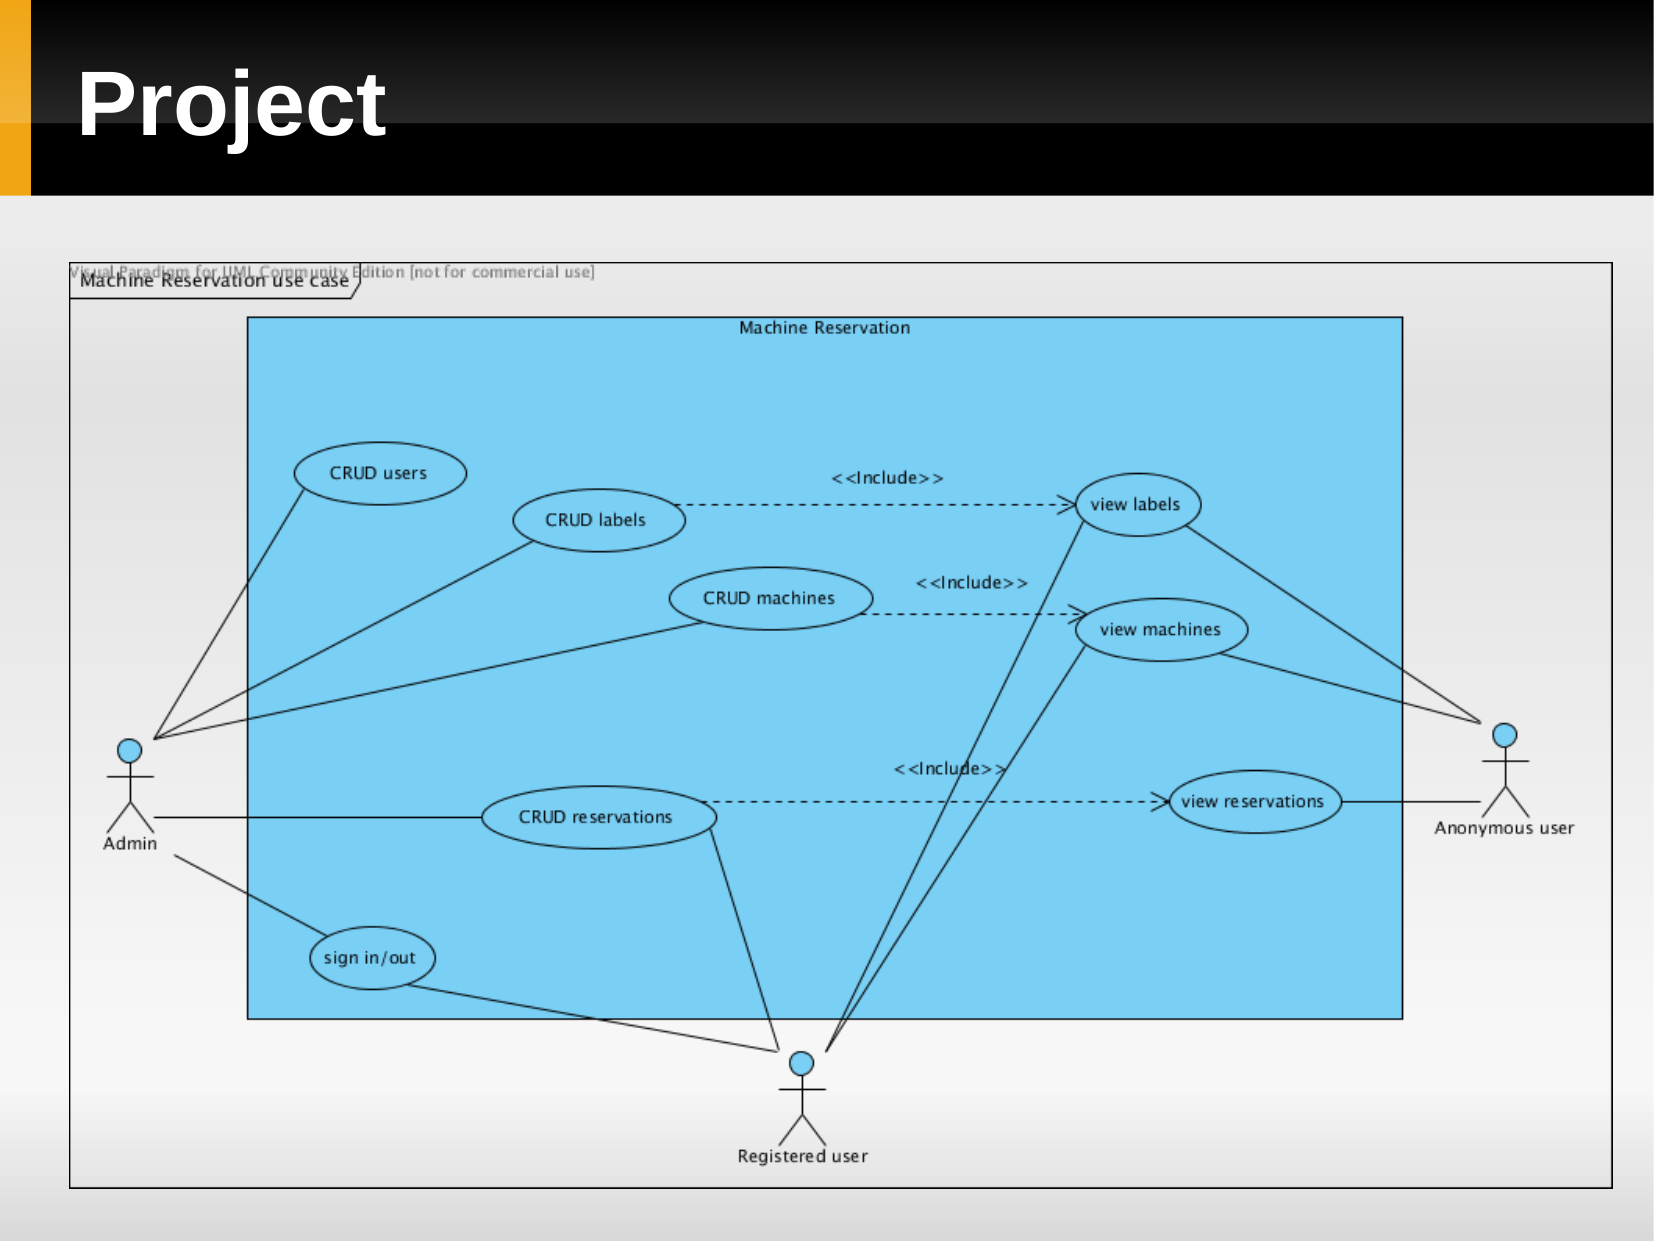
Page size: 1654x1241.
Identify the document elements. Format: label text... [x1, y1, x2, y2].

title Project [76, 0, 1565, 208]
picture [0, 0, 1654, 1241]
